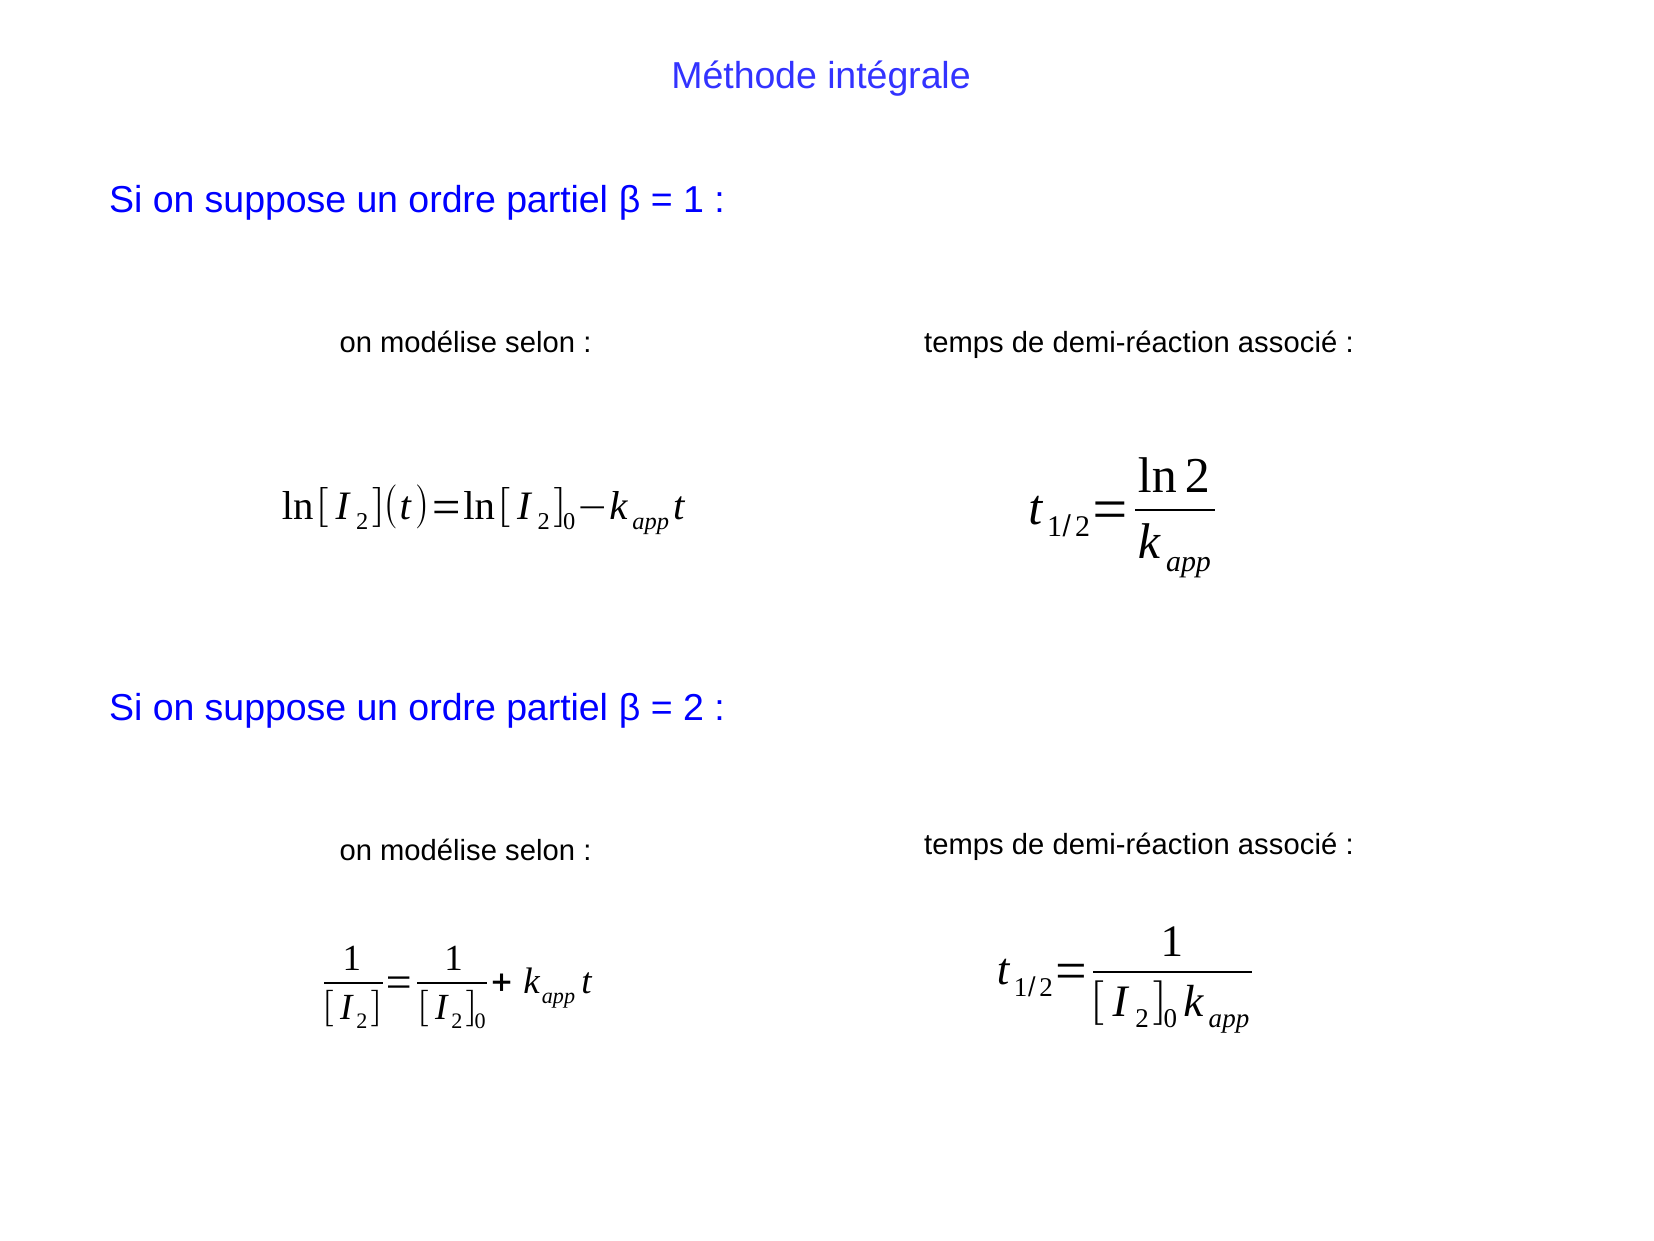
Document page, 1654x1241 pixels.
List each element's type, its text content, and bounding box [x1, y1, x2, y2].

text_box temps de demi-réaction associé : [909, 820, 1371, 869]
text_box on modélise selon : [324, 826, 609, 875]
text_box Si on suppose un ordre partiel β = 2 : [94, 679, 981, 737]
chart [271, 484, 697, 537]
chart [1015, 448, 1229, 579]
chart [985, 917, 1264, 1034]
text_box on modélise selon : [324, 318, 609, 367]
text_box temps de demi-réaction associé : [909, 318, 1501, 367]
text_box Si on suppose un ordre partiel β = 1 : [94, 171, 981, 229]
text_box Méthode intégrale [649, 47, 993, 107]
chart [312, 938, 603, 1034]
